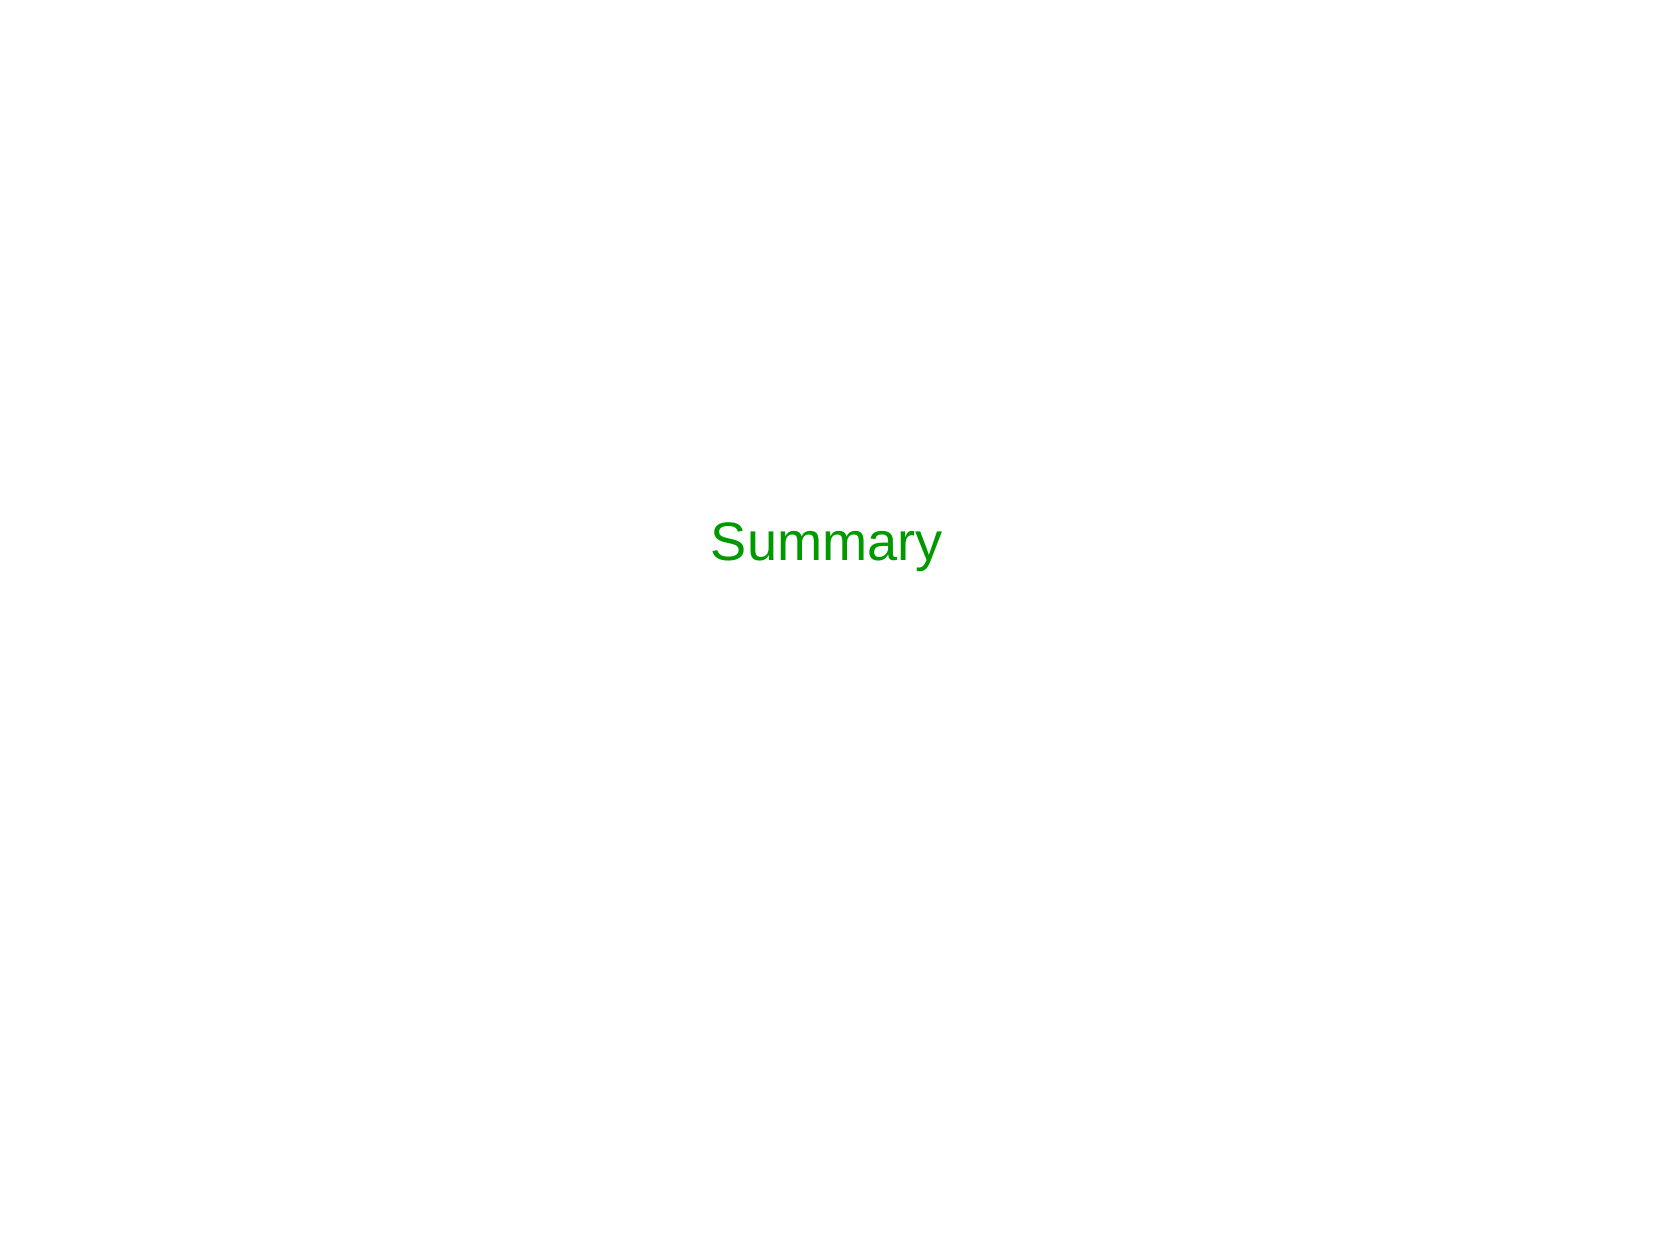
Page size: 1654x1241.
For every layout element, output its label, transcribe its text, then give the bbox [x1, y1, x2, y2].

text_box Summary Should we replace classical pentests with automation? [155, 504, 1498, 736]
